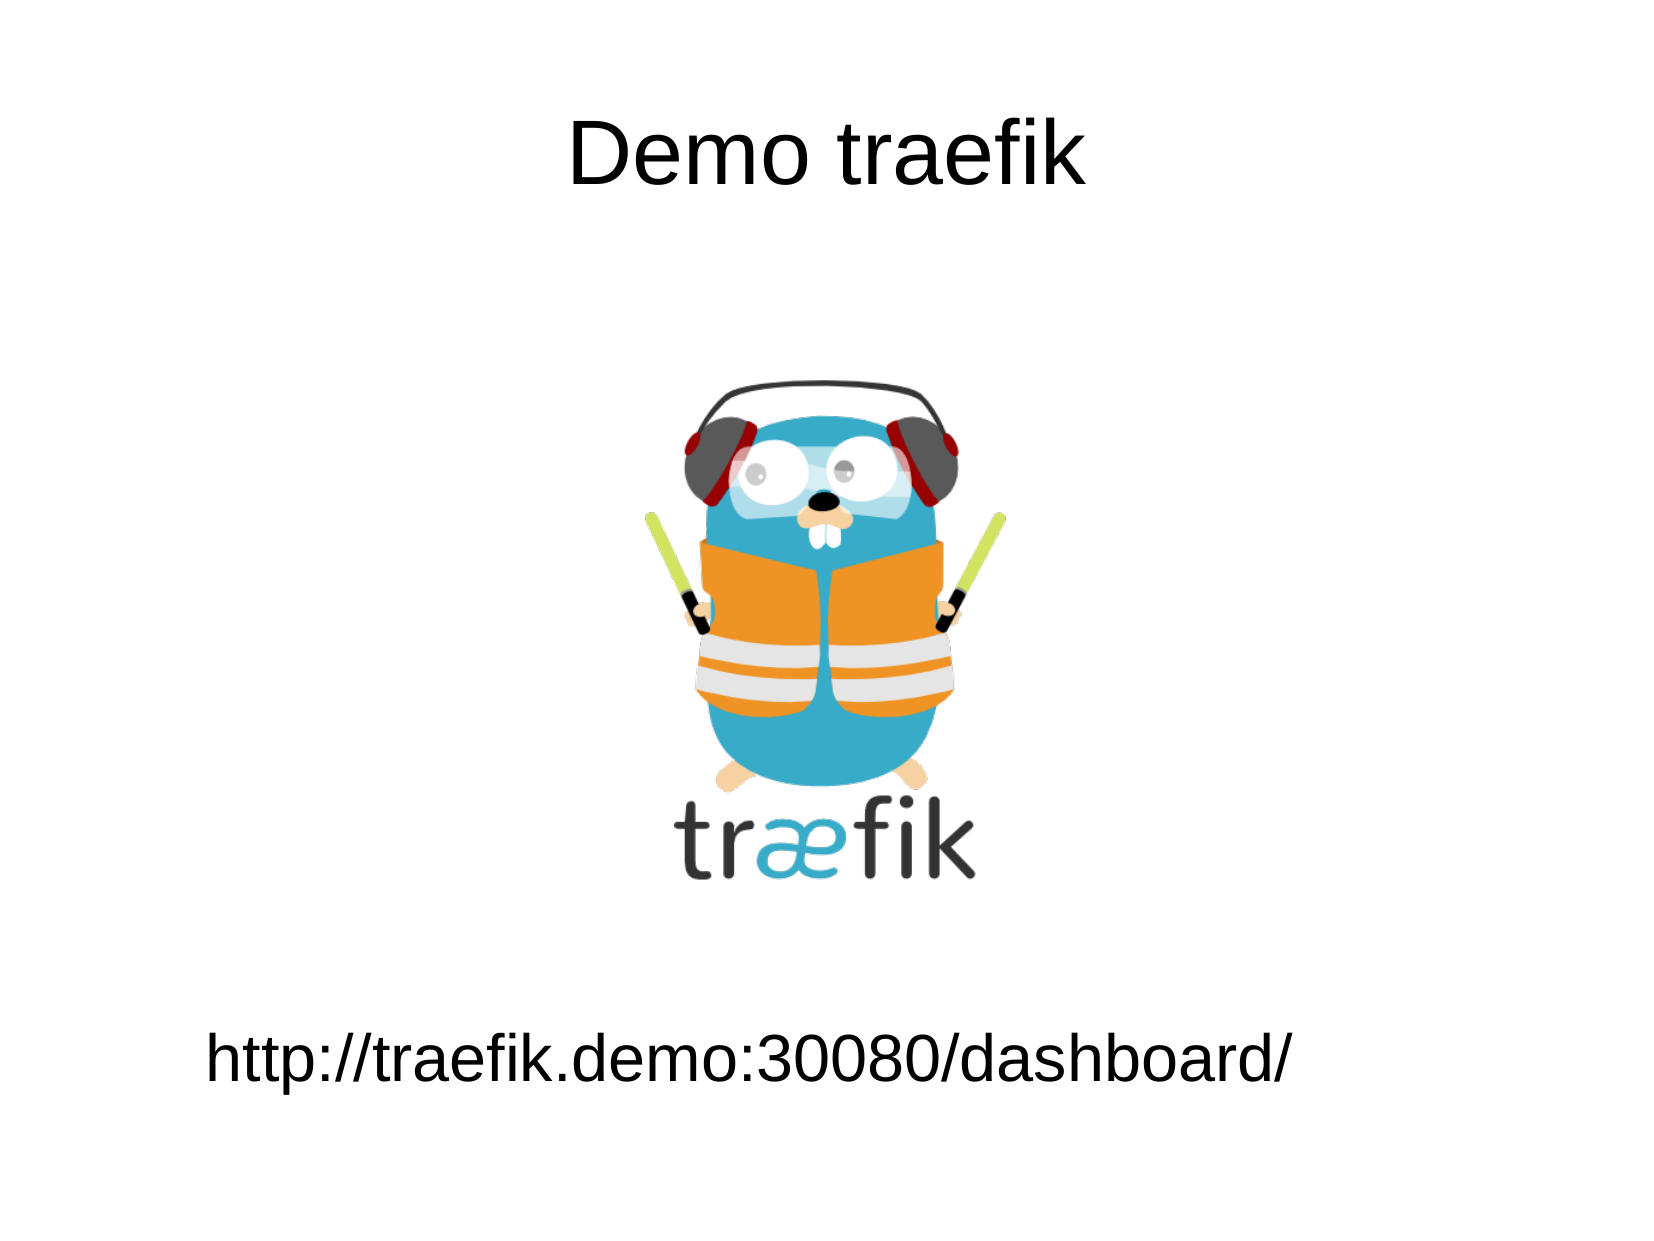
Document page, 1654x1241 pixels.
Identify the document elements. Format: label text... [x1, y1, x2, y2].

text_box http://traefik.demo:30080/dashboard/ [135, 1020, 1564, 1111]
title Demo traefik [82, 49, 1571, 257]
picture [465, 270, 1186, 991]
